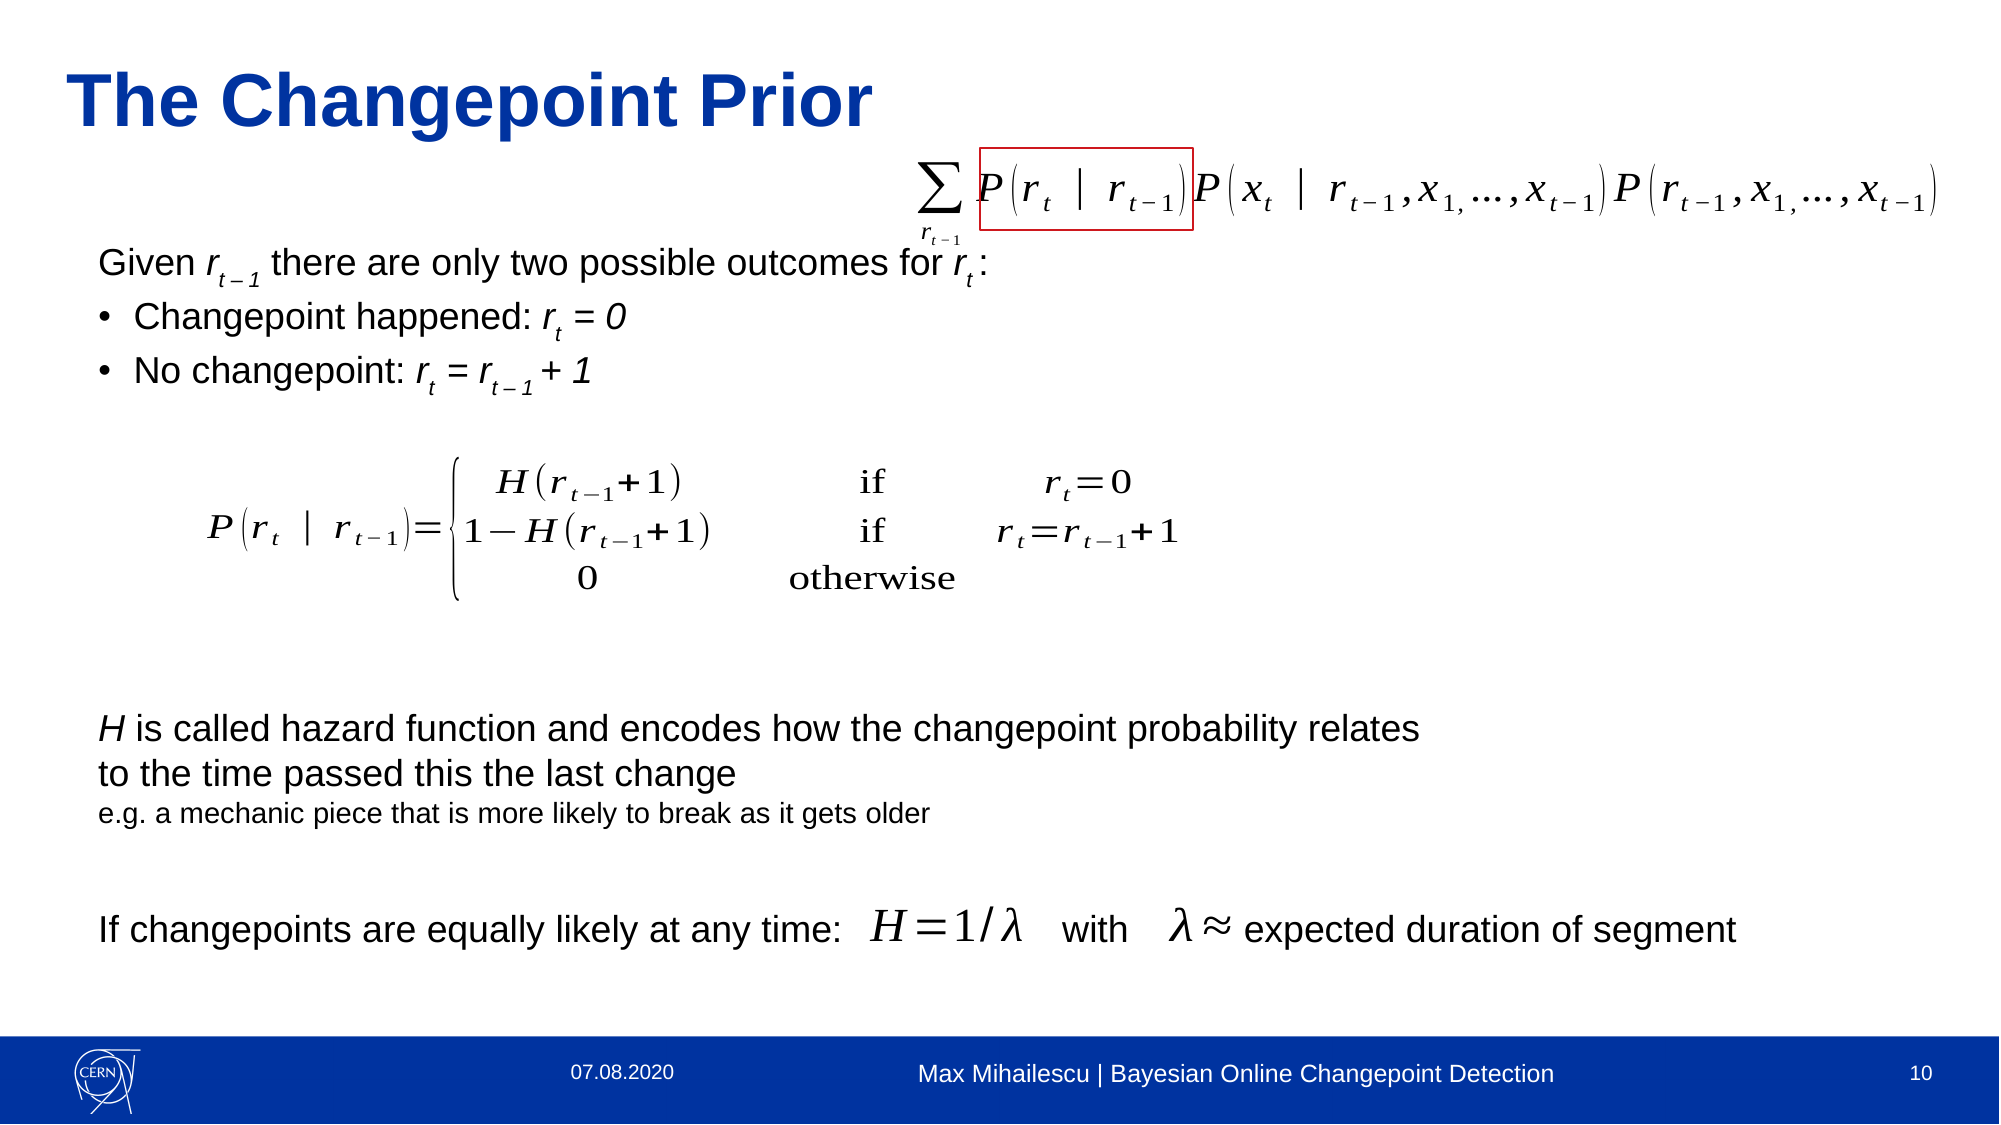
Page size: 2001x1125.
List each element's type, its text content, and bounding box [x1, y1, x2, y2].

chart [981, 159, 1192, 229]
chart [903, 159, 1949, 249]
text_box Given rt – 1 there are only two possible outcomes for rt : Changepoint happened: rt = 0 No changepoint: rt = rt – 1 + 1 [83, 230, 1105, 398]
picture [0, 1036, 1999, 1124]
chart [856, 897, 1037, 951]
text_box If changepoints are equally likely at any time: with expected duration of segment [83, 897, 1790, 955]
chart [194, 454, 1192, 603]
chart [1151, 897, 1246, 951]
text_box 07.08.2020 [543, 1041, 674, 1101]
text_box The Changepoint Prior [66, 61, 1932, 235]
text_box <Foliennummer> [1822, 1042, 1933, 1102]
text_box H is called hazard function and encodes how the changepoint probability relates to the time passed this the last change e.g. a mechanic piece that is more likely to break as it gets older [83, 696, 1447, 829]
text_box The Changepoint Prior [981, 149, 1192, 159]
text_box Max Mihailescu | Bayesian Online Changepoint Detection [698, 1042, 1776, 1102]
